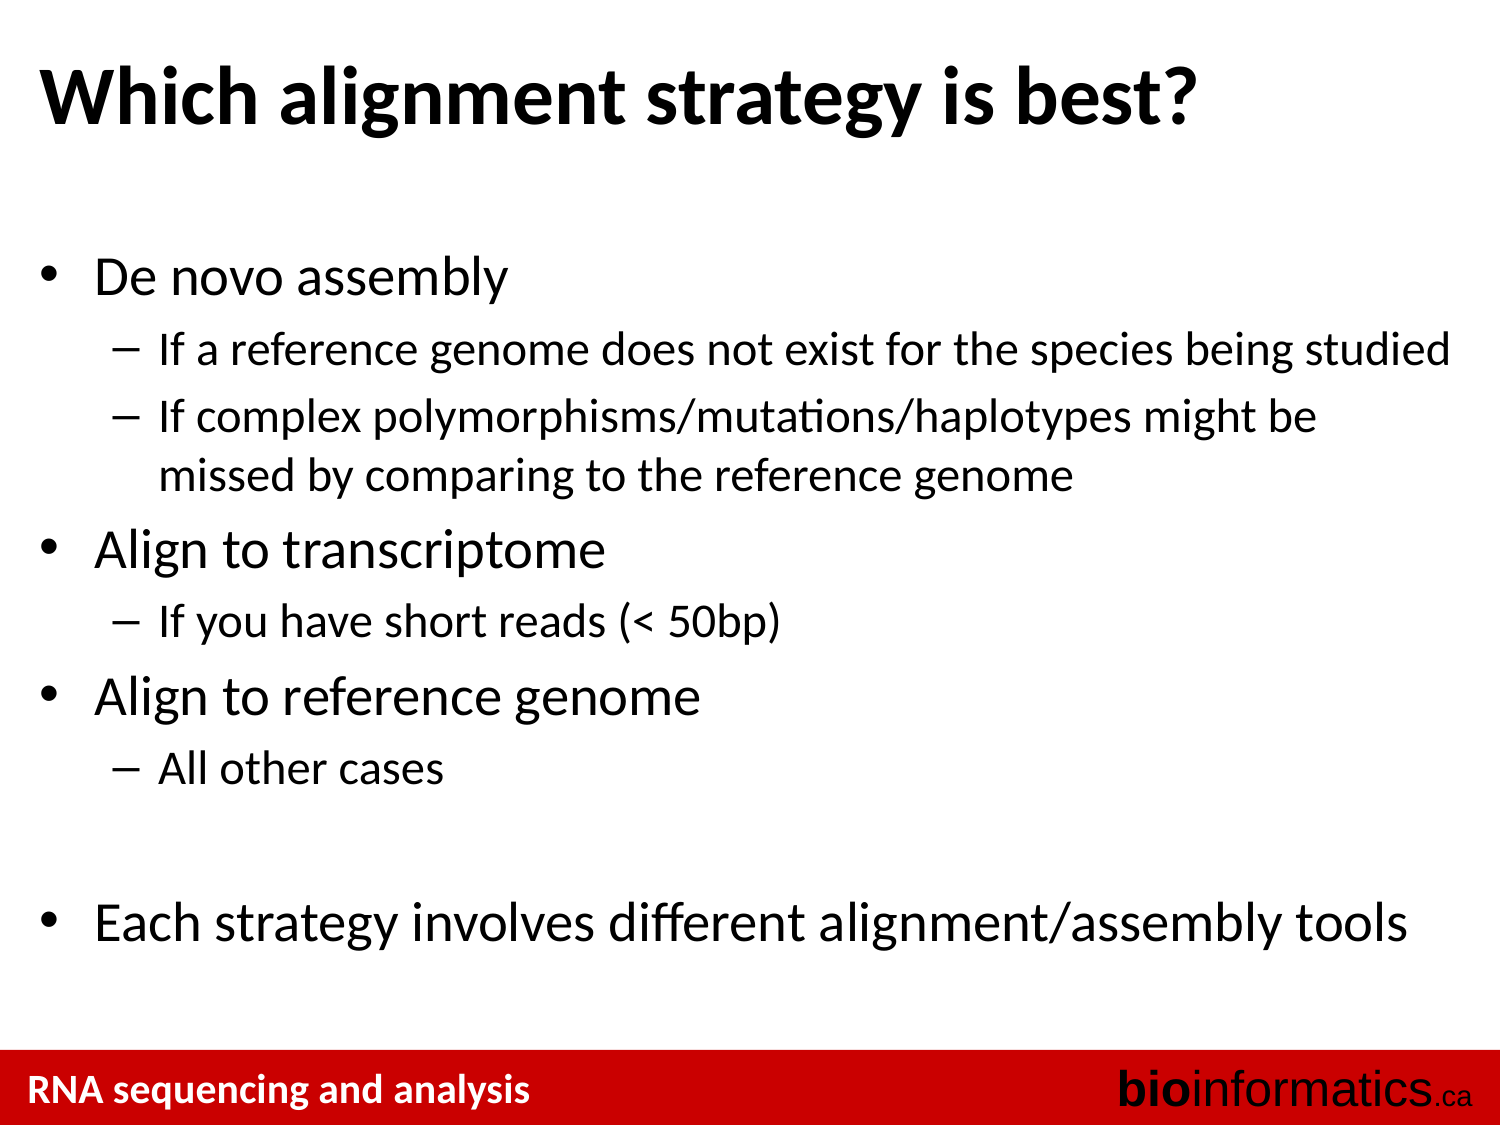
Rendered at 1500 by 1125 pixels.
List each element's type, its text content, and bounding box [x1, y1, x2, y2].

list De novo assembly If a reference genome does not exist for the species being studied If complex polymorphisms/mutations/haplotypes might be missed by comparing to the reference genome Align to transcriptome If you have short reads (< 50bp) Align to reference genome All other cases Each strategy involves different alignment/assembly tools [24, 231, 1475, 1007]
title Which alignment strategy is best? [24, 0, 1475, 185]
